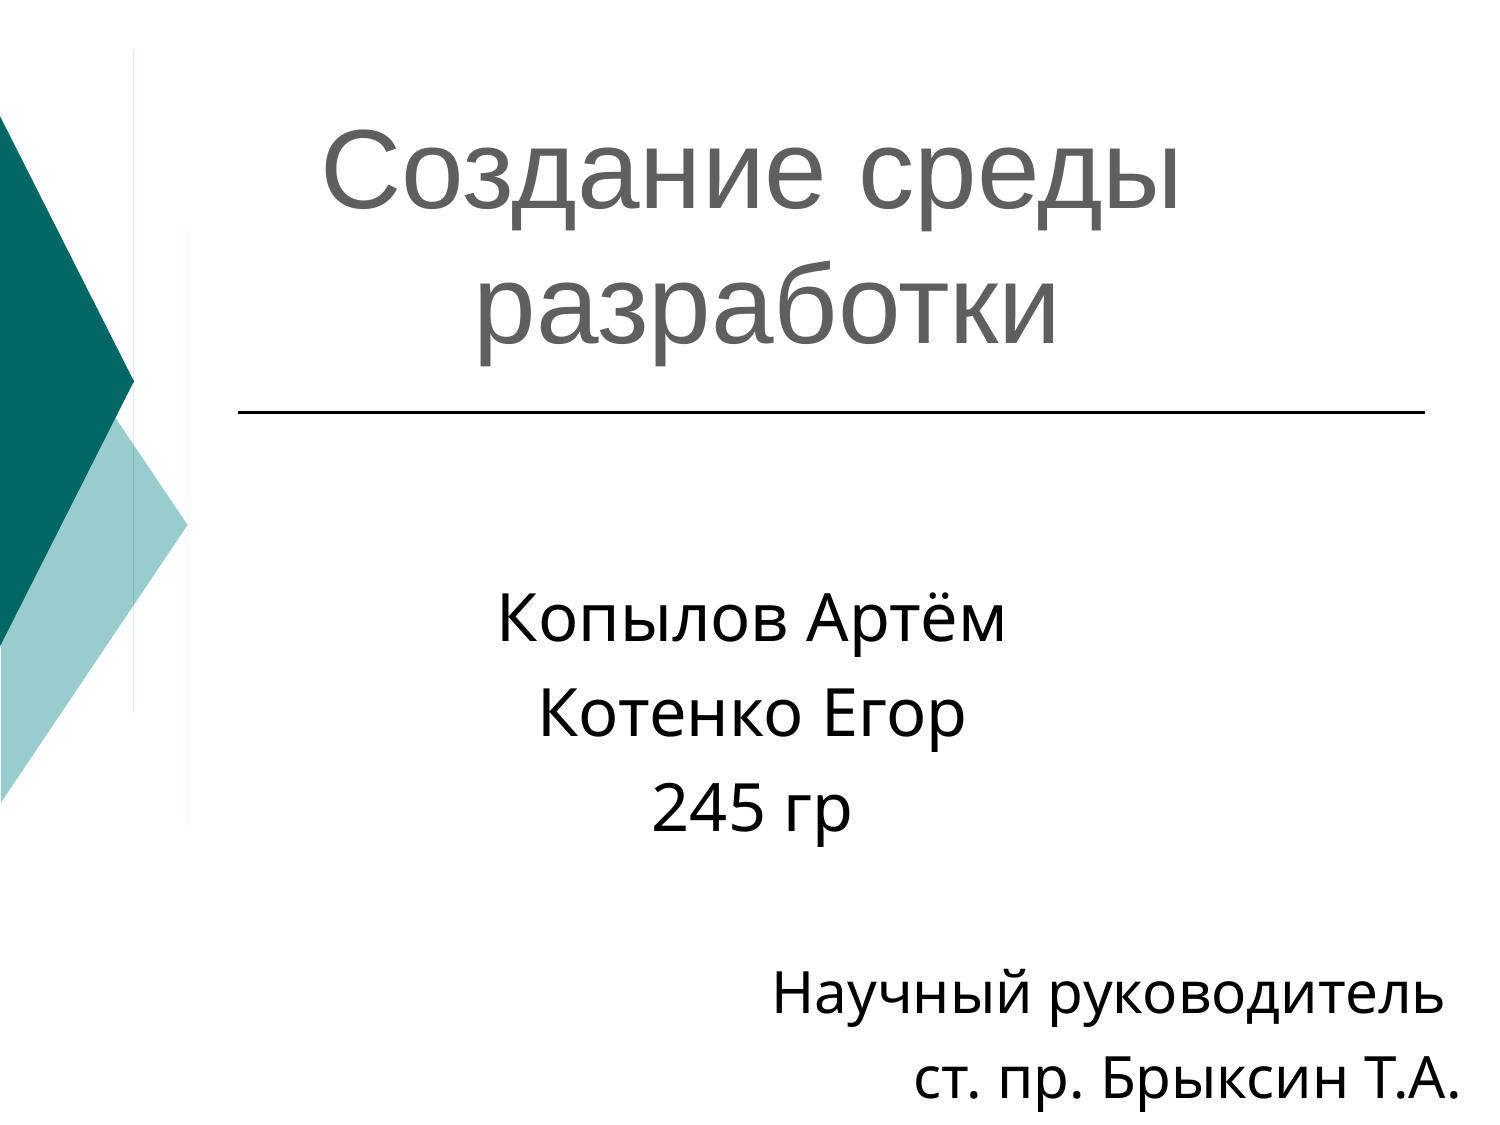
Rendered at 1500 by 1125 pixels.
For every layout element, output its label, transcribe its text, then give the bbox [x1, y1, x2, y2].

text_box Копылов Артём Котенко Егор 245 гр Научный руководитель ст. пр. Брыксин Т.А. [29, 472, 1477, 1118]
title Создание среды разработки [0, 88, 1500, 374]
